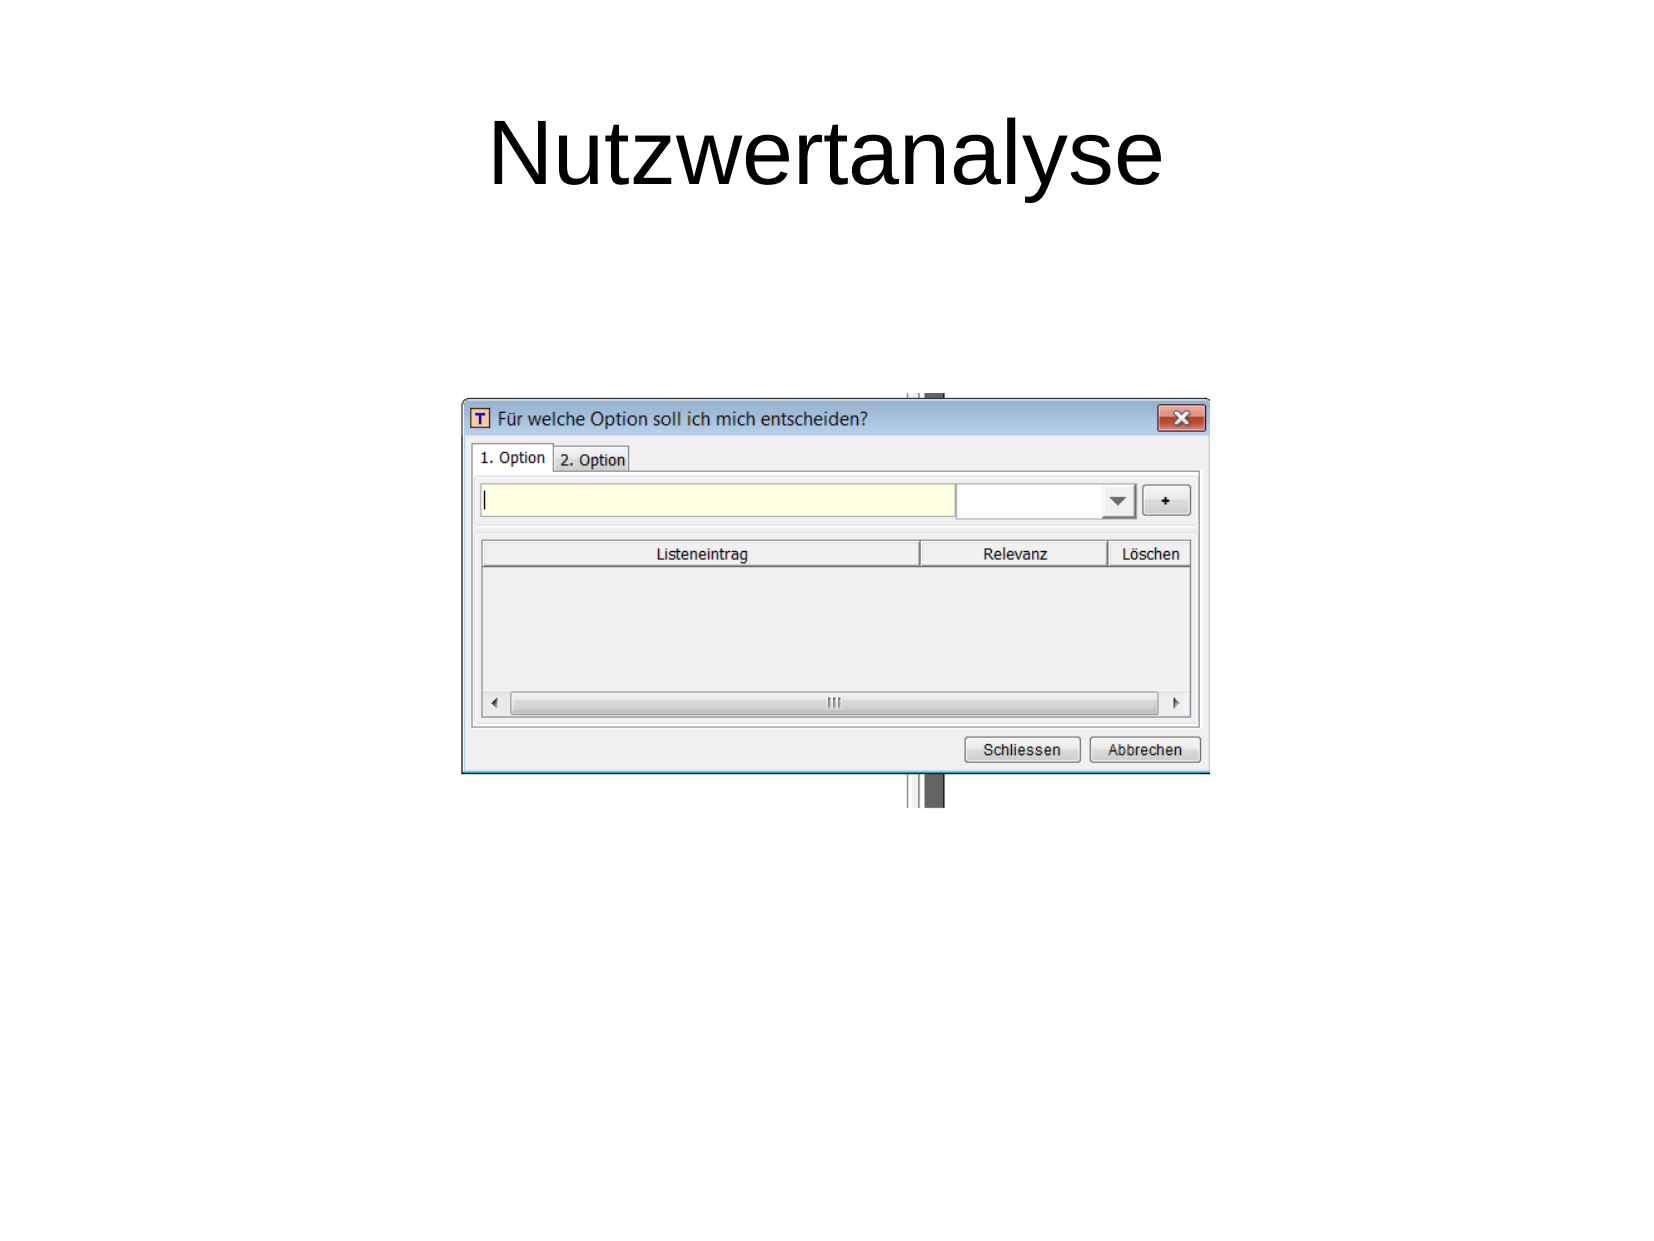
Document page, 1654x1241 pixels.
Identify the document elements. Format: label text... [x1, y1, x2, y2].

title Nutzwertanalyse [82, 49, 1571, 257]
picture [459, 393, 1210, 857]
